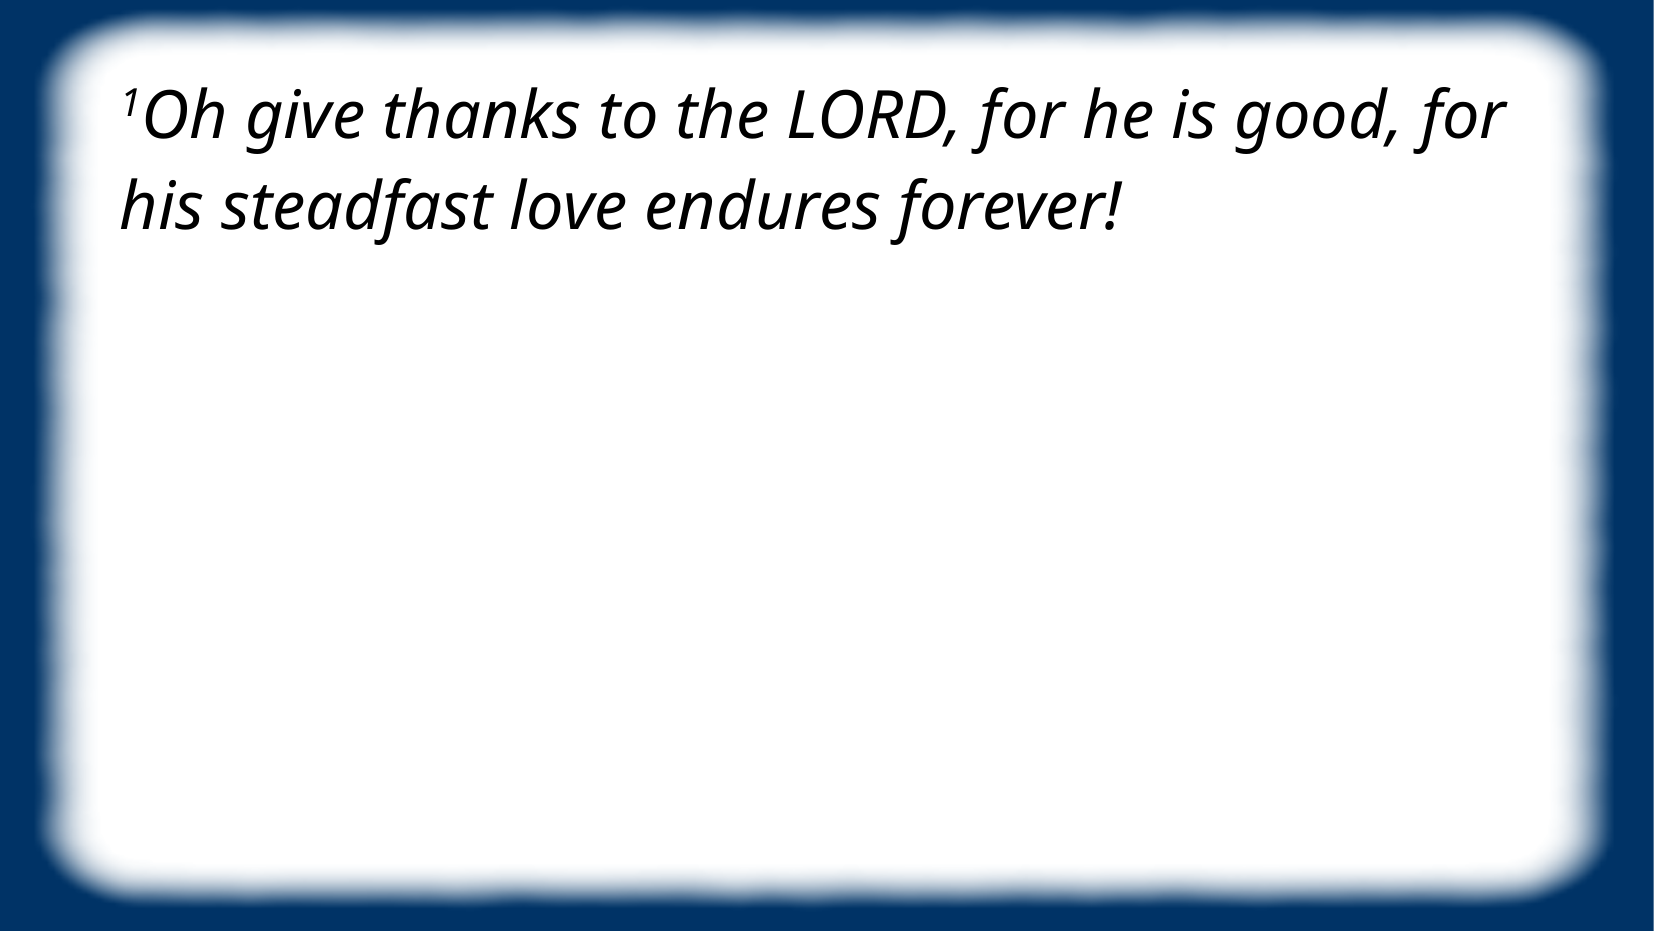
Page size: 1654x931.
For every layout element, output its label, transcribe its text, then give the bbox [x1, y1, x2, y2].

picture [0, 0, 1654, 931]
text_box 1Oh give thanks to the LORD, for he is good, for his steadfast love endures forever! [105, 60, 1546, 253]
